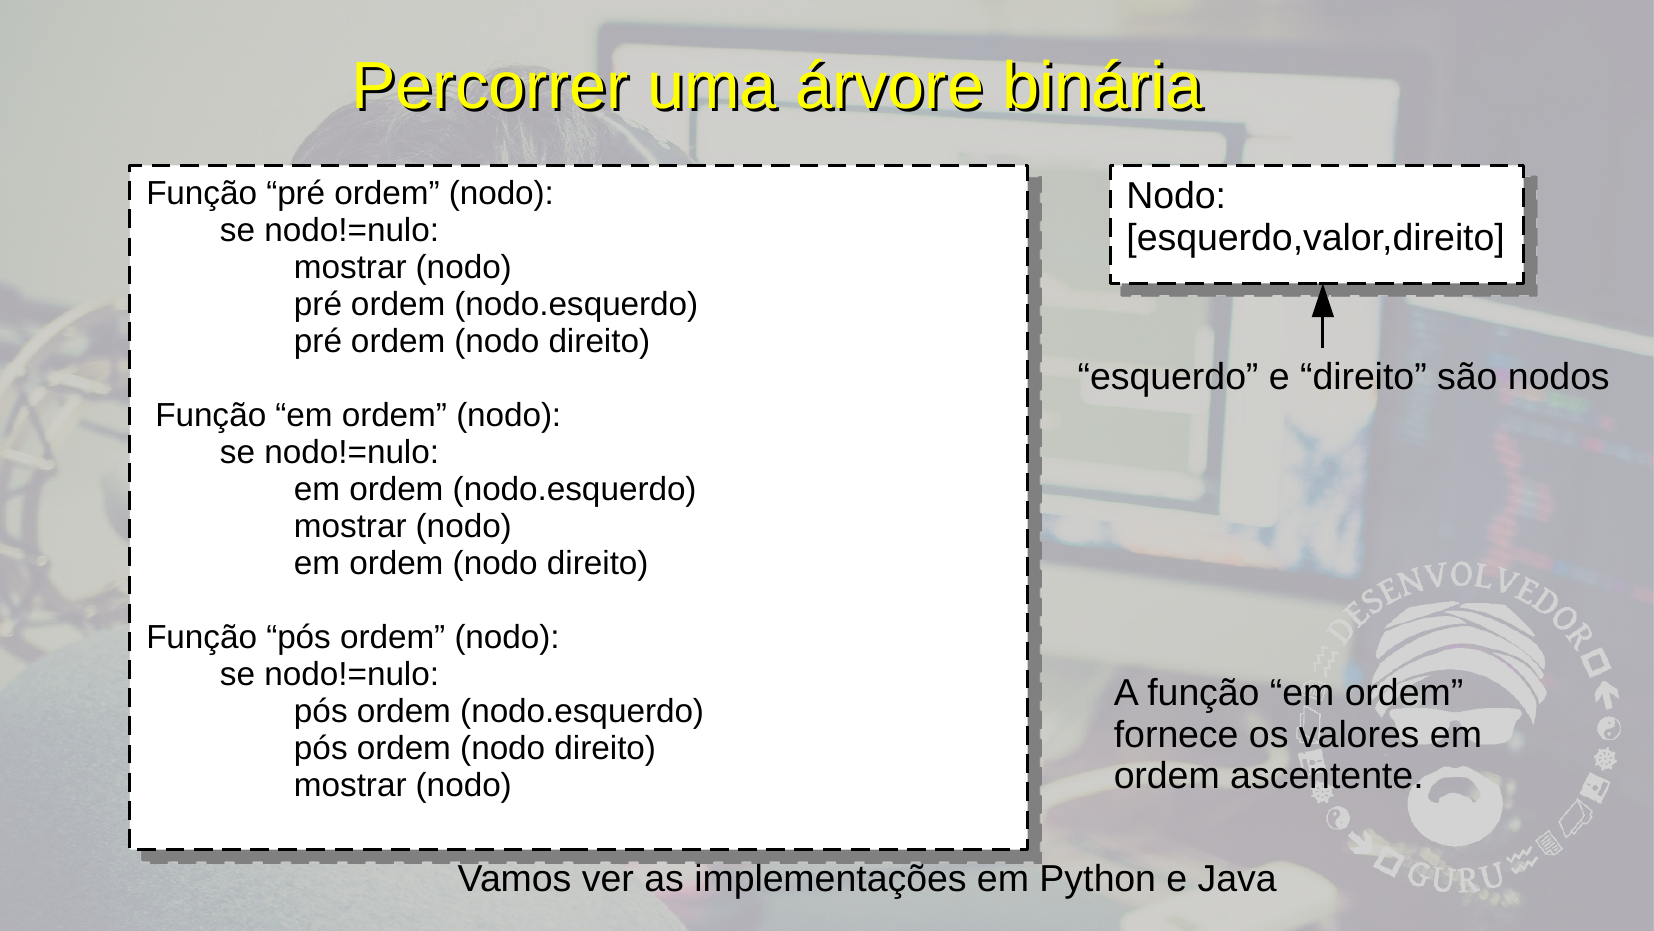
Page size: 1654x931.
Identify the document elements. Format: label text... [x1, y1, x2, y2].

text_box Vamos ver as implementações em Python e Java [443, 850, 1292, 908]
text_box A função “em ordem” fornece os valores em ordem ascentente. [1098, 663, 1548, 805]
text_box Função “pré ordem” (nodo): se nodo!=nulo: mostrar (nodo) pré ordem (nodo.esquerdo) pré ordem (nodo direito) Função “em ordem” (nodo): se nodo!=nulo: em ordem (nodo.esquerdo) mostrar (nodo) em ordem (nodo direito) Função “pós ordem” (nodo): se nodo!=nulo: pós ordem (nodo.esquerdo) pós ordem (nodo direito) mostrar (nodo) [129, 165, 1028, 850]
text_box Nodo: [esquerdo,valor,direito] [1110, 165, 1524, 284]
text_box Percorrer uma árvore binária [336, 40, 1264, 130]
text_box “esquerdo” e “direito” são nodos [1062, 348, 1625, 406]
